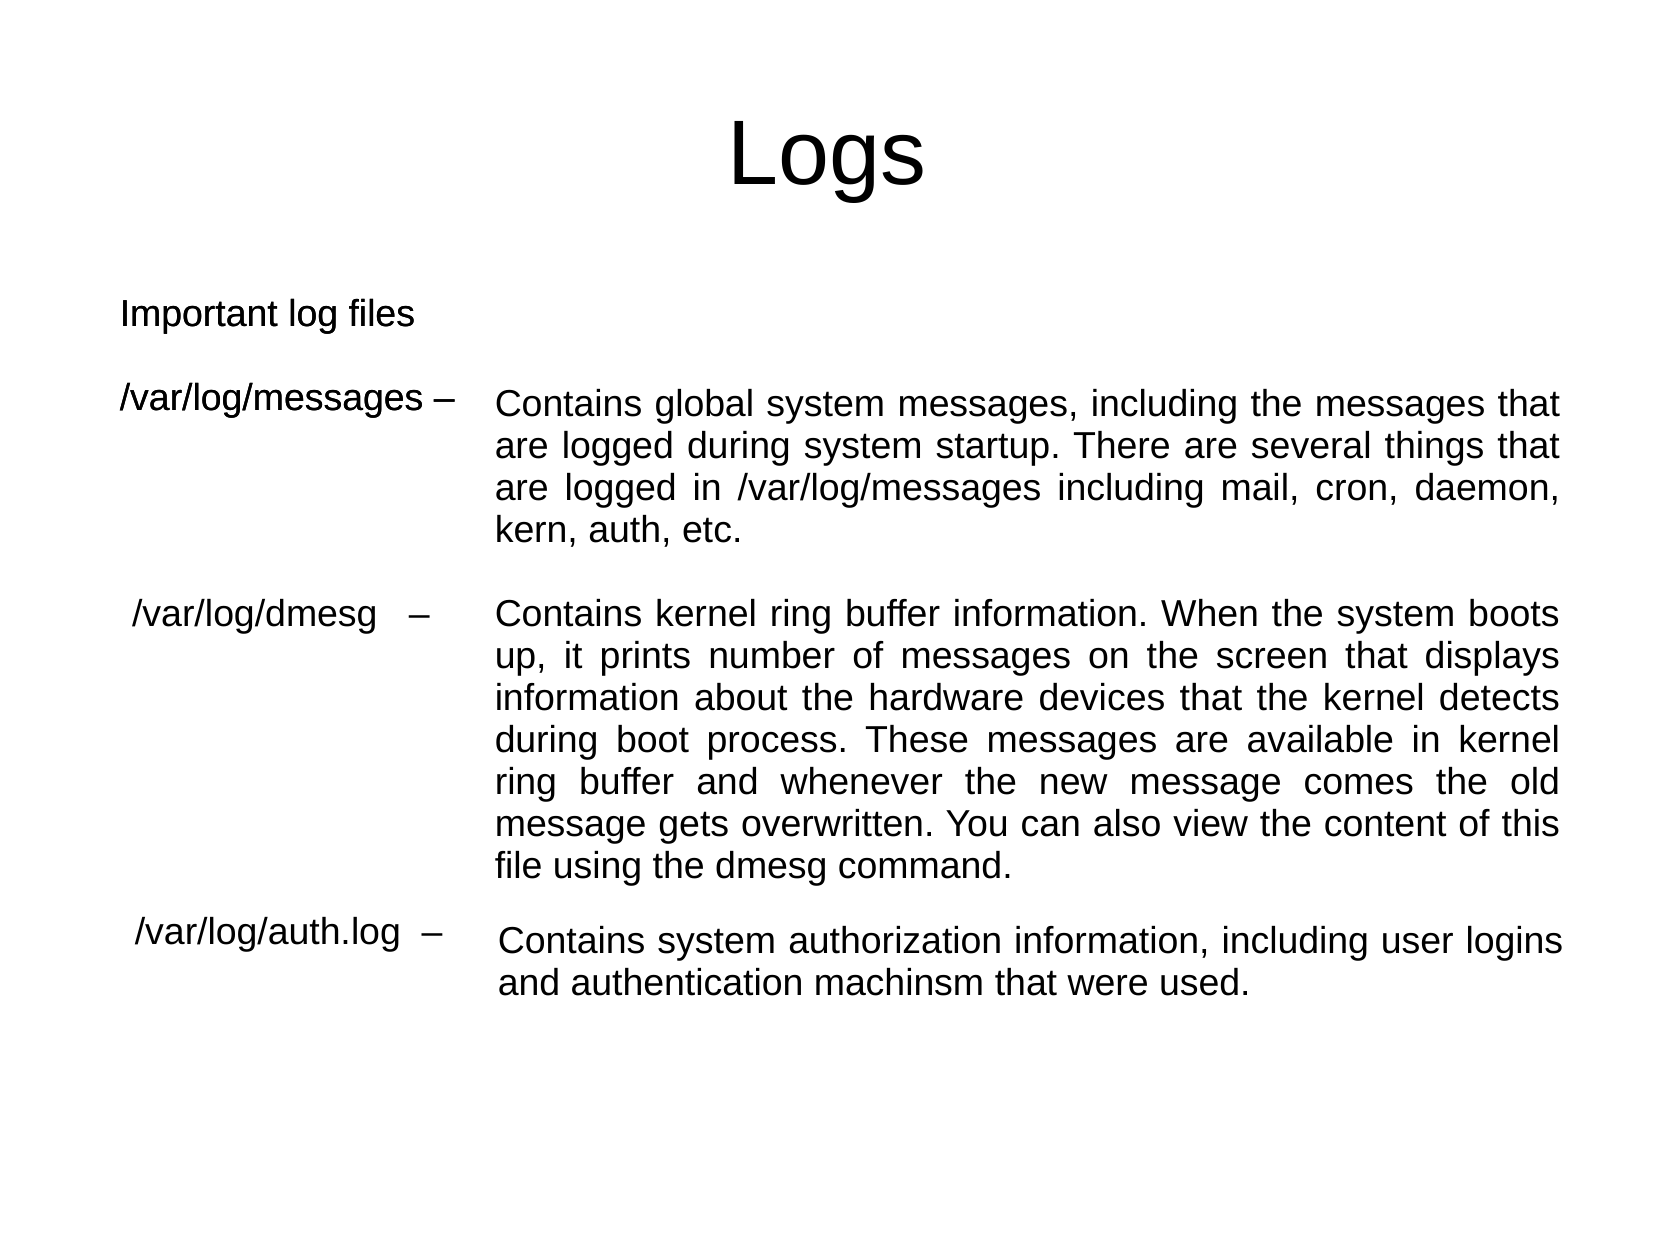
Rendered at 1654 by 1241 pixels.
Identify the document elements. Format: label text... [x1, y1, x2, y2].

text_box Contains system authorization information, including user logins and authentication machinsm that were used. [483, 912, 1579, 1012]
text_box Contains global system messages, including the messages that are logged during system startup. There are several things that are logged in /var/log/messages including mail, cron, daemon, kern, auth, etc. [480, 375, 1576, 558]
text_box Important log files /var/log/messages – [105, 285, 481, 426]
title Logs [82, 49, 1571, 257]
text_box /var/log/auth.log – [120, 903, 481, 961]
text_box /var/log/dmesg – [117, 585, 478, 643]
text_box Contains kernel ring buffer information. When the system boots up, it prints number of messages on the screen that displays information about the hardware devices that the kernel detects during boot process. These messages are available in kernel ring buffer and whenever the new message comes the old message gets overwritten. You can also view the content of this file using the dmesg command. [480, 585, 1576, 895]
